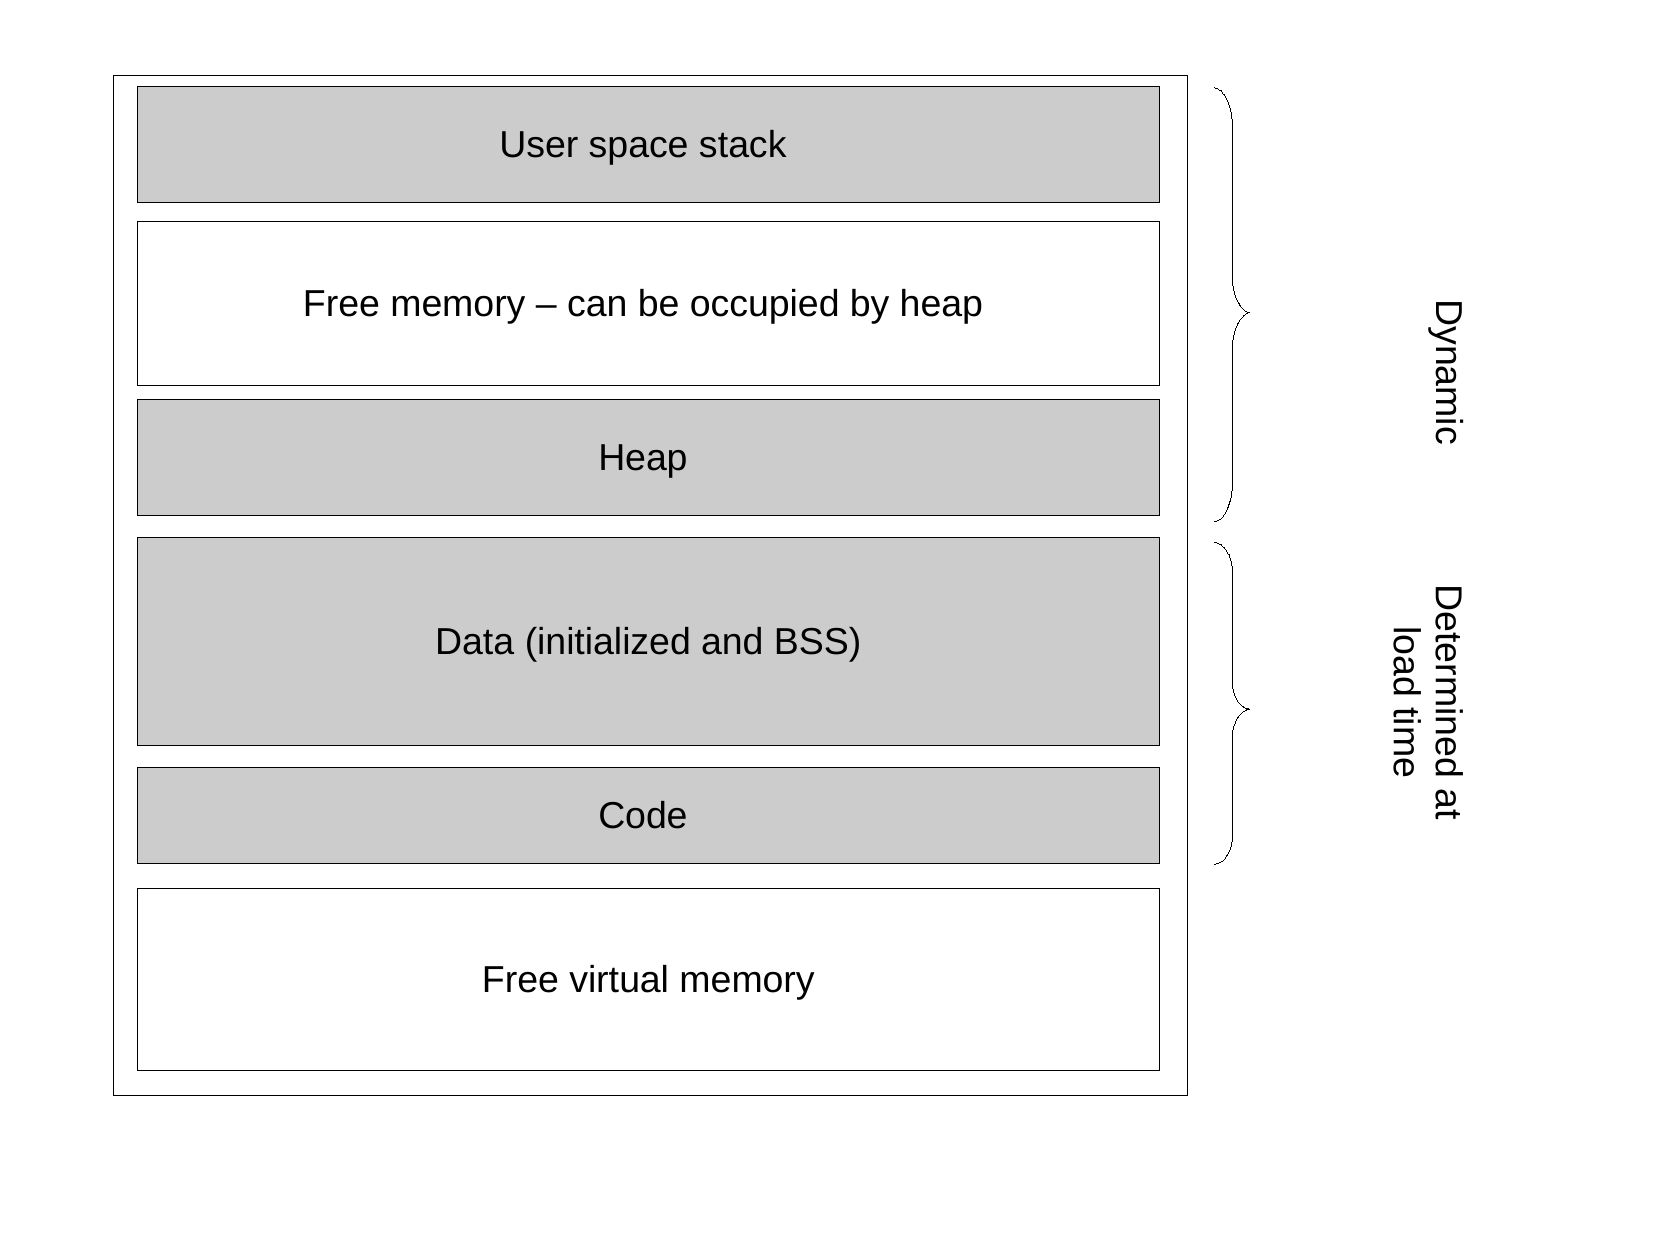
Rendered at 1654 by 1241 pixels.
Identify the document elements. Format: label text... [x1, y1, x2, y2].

text_box Heap [137, 399, 1160, 516]
text_box Determined at load time [1378, 538, 1478, 866]
text_box Free virtual memory [137, 888, 1160, 1071]
text_box Free memory – can be occupied by heap [137, 221, 1160, 386]
text_box Code [137, 767, 1160, 864]
text_box Data (initialized and BSS) [137, 537, 1160, 746]
text_box User space stack [137, 86, 1160, 203]
text_box Dynamic [1420, 221, 1478, 524]
